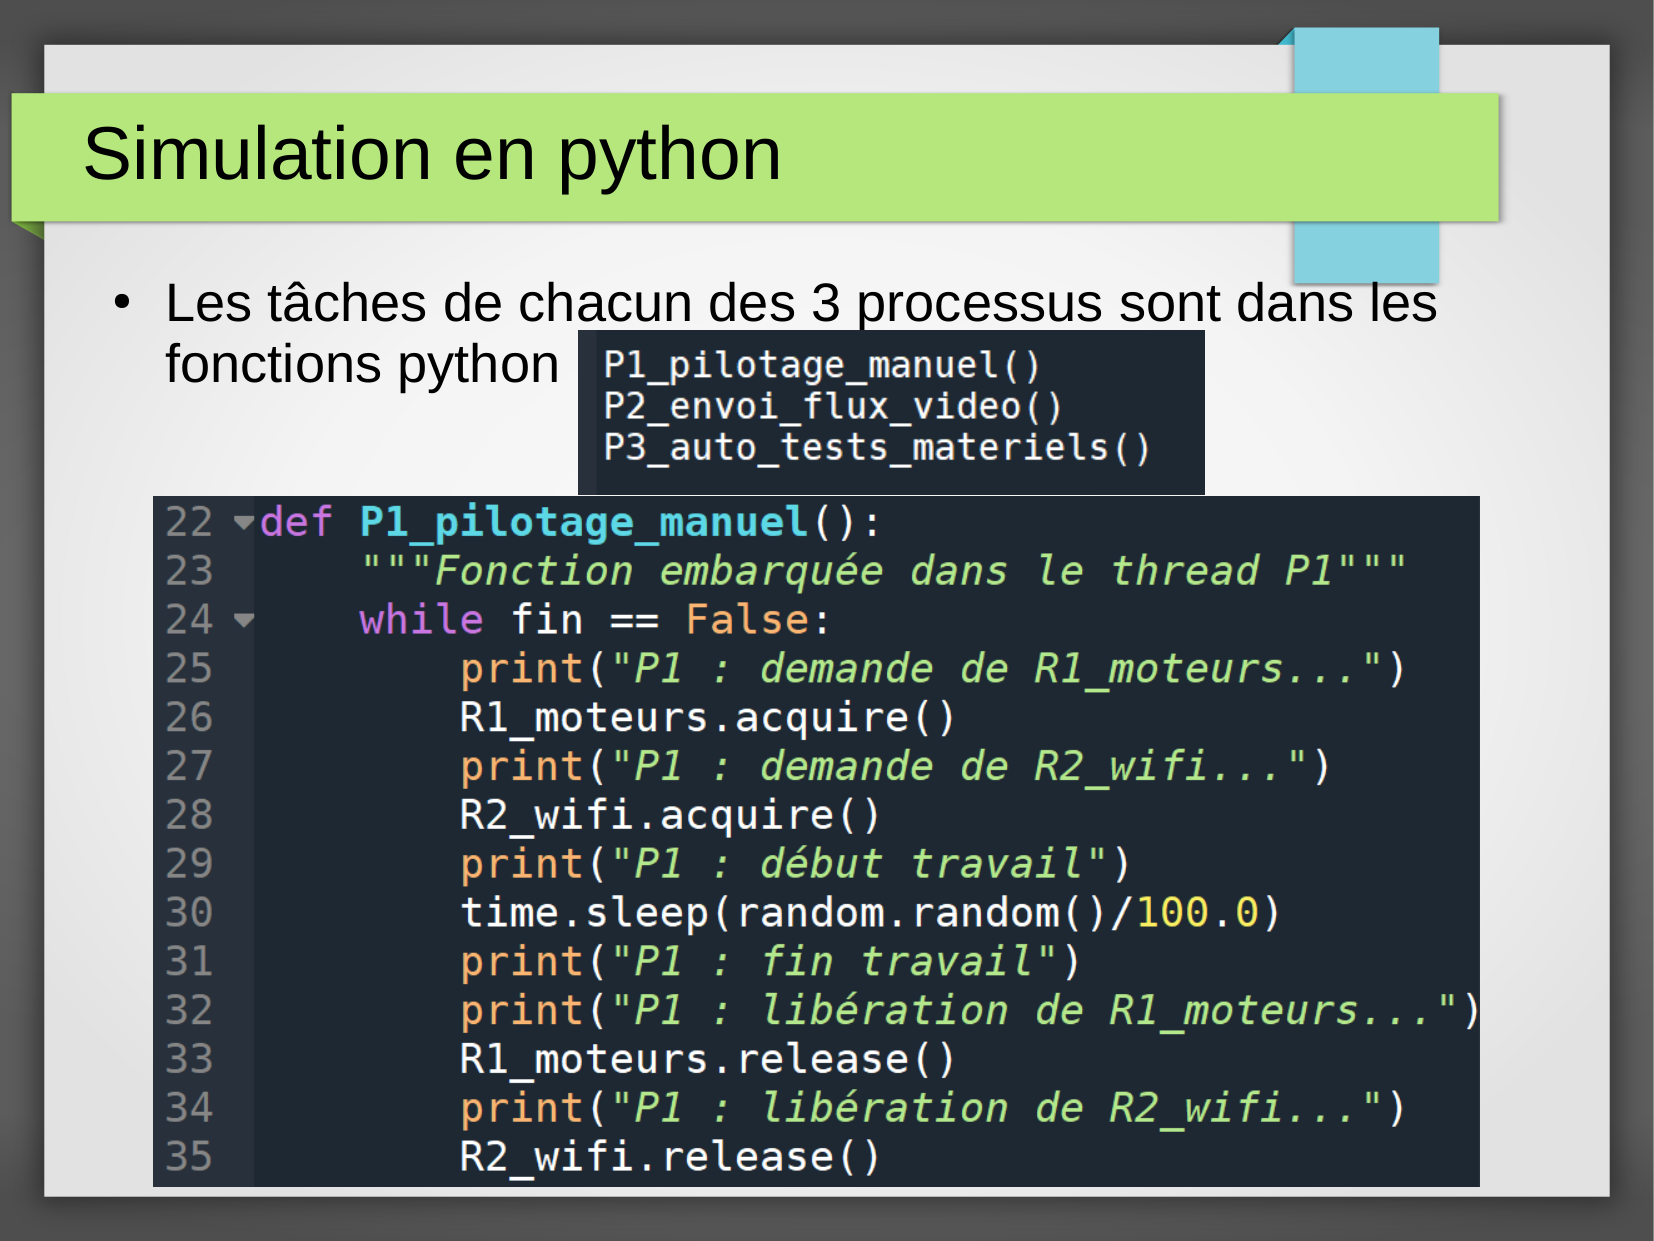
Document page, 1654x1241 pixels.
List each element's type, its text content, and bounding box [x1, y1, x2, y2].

title Simulation en python [82, 94, 1264, 213]
list Les tâches de chacun des 3 processus sont dans les fonctions python [94, 272, 1583, 993]
picture [0, 0, 1654, 1241]
